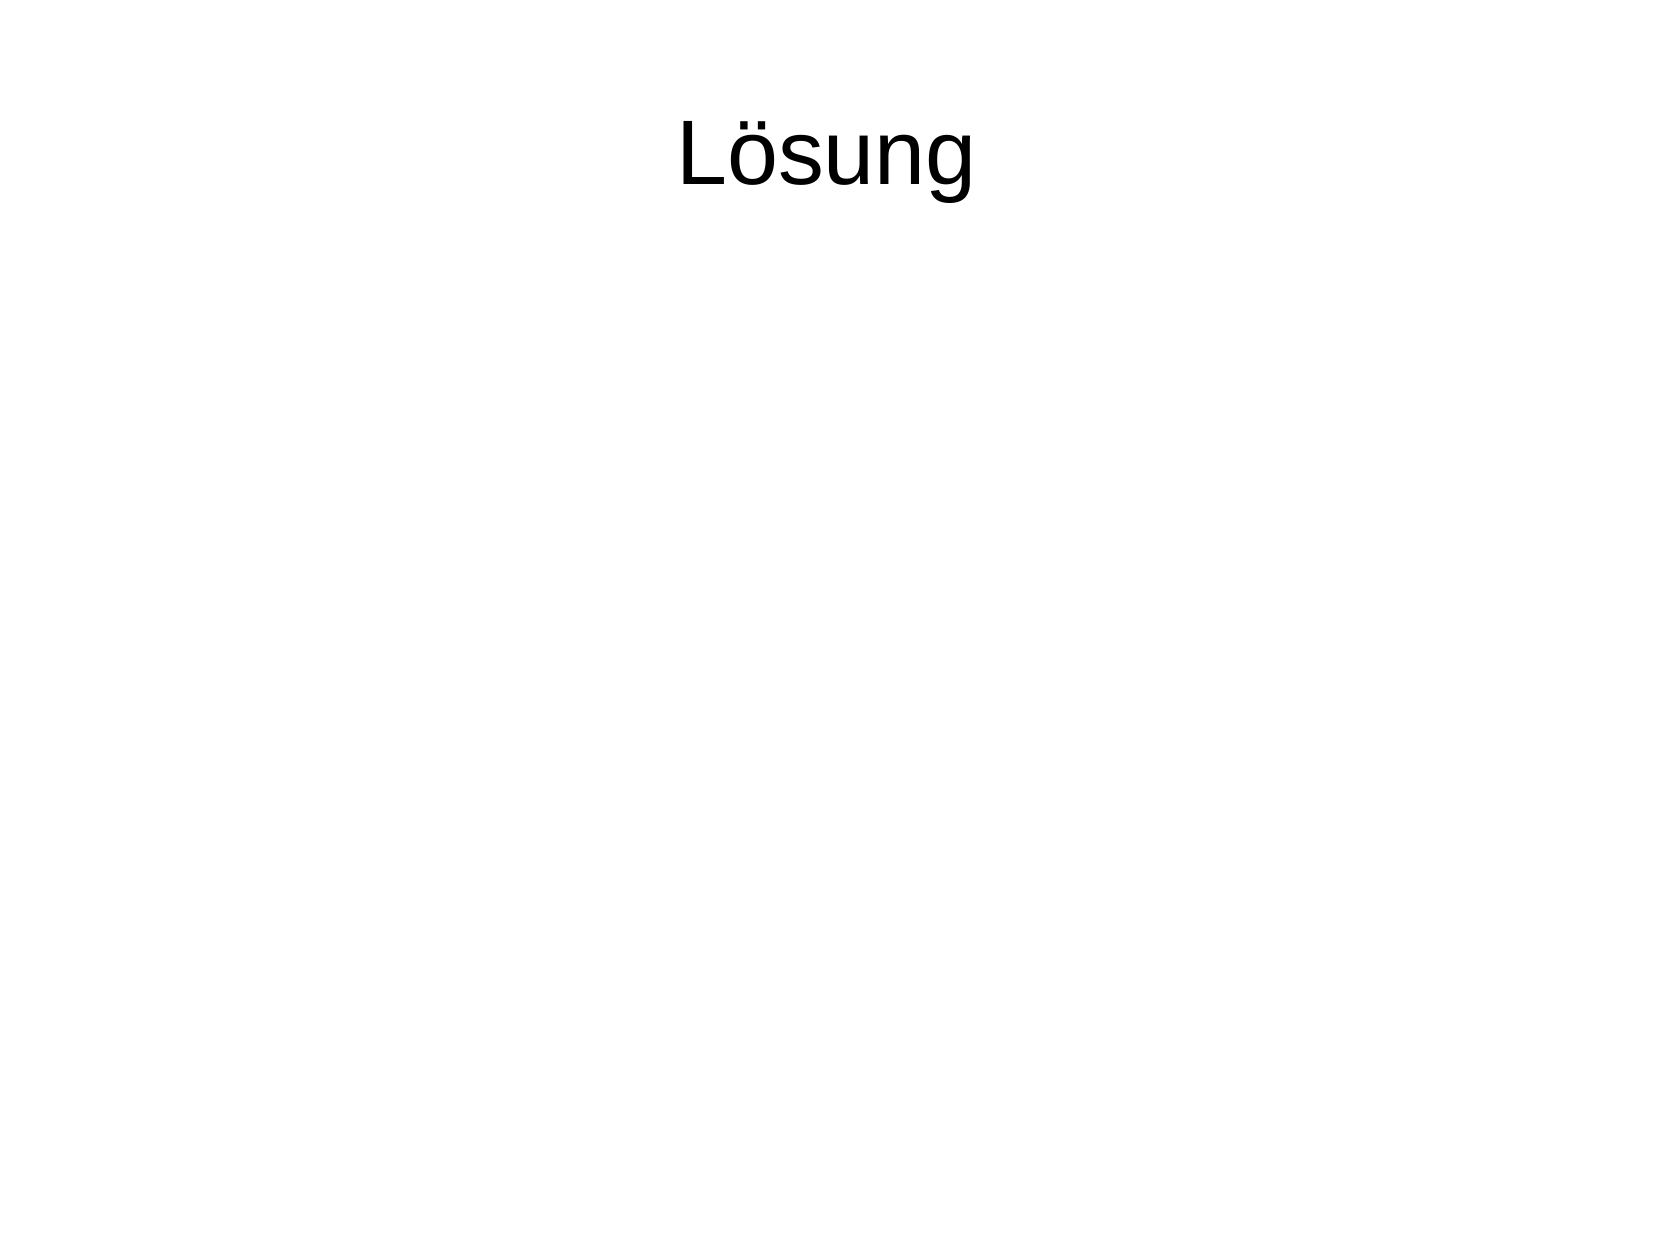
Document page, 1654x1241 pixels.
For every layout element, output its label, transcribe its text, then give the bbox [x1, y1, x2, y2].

title Lösung [82, 49, 1571, 257]
